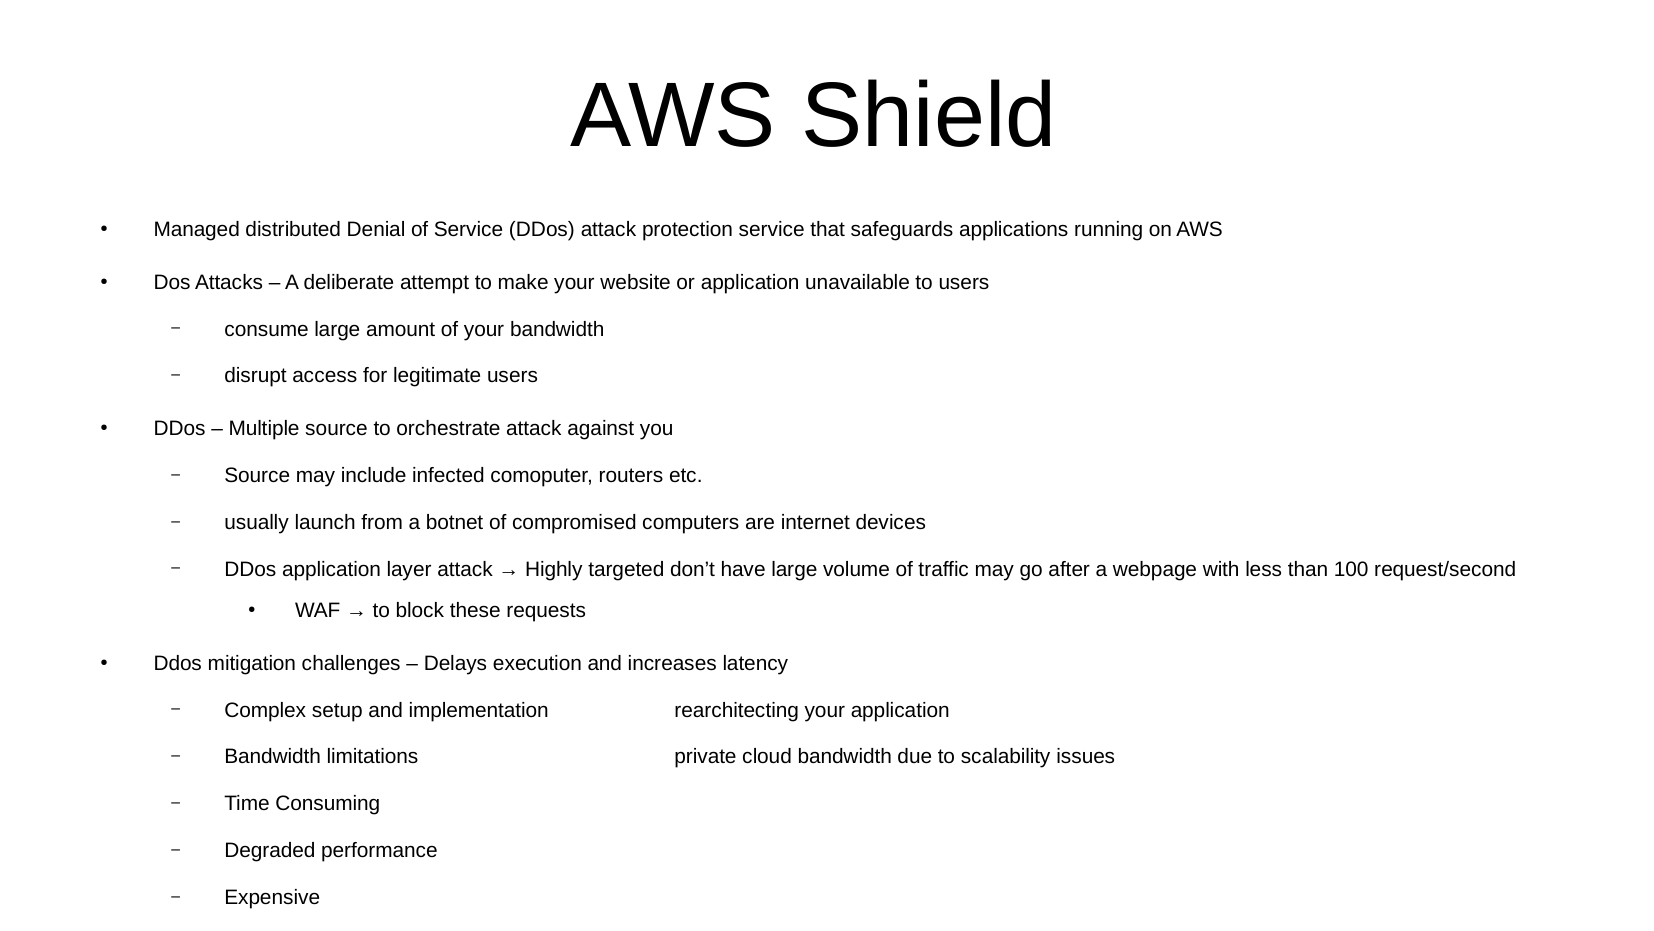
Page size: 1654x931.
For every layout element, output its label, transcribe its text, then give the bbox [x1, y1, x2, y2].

title AWS Shield [82, 37, 1571, 193]
list Managed distributed Denial of Service (DDos) attack protection service that safeguards applications running on AWS Dos Attacks – A deliberate attempt to make your website or application unavailable to users consume large amount of your bandwidth disrupt access for legitimate users DDos – Multiple source to orchestrate attack against you Source may include infected comoputer, routers etc. usually launch from a botnet of compromised computers are internet devices DDos application layer attack → Highly targeted don’t have large volume of traffic may go after a webpage with less than 100 request/second WAF → to block these requests Ddos mitigation challenges – Delays execution and increases latency Complex setup and implementation rearchitecting your application Bandwidth limitations private cloud bandwidth due to scalability issues Time Consuming Degraded performance Expensive [82, 217, 1636, 916]
